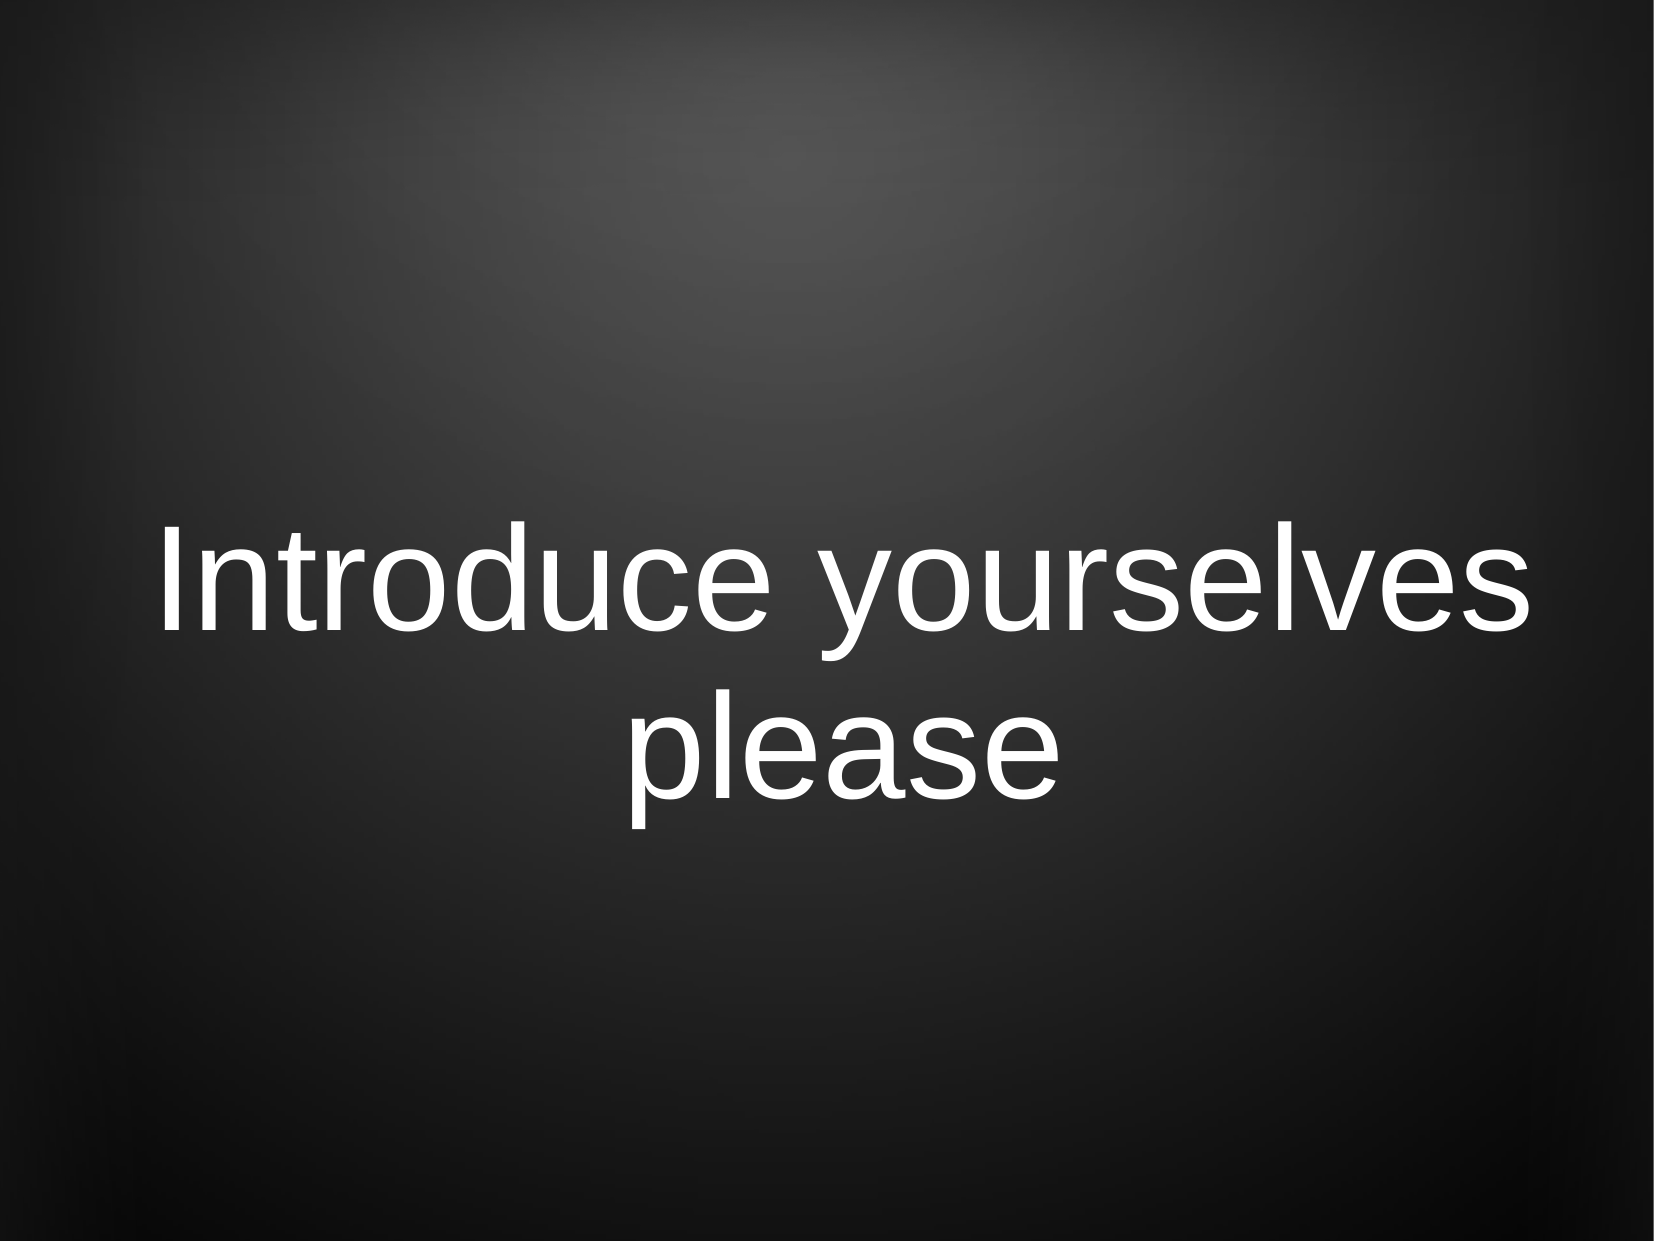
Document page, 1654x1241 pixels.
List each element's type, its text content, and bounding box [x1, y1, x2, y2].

picture [0, 0, 1654, 1241]
text_box Introduce yourselves please [112, 487, 1576, 1137]
